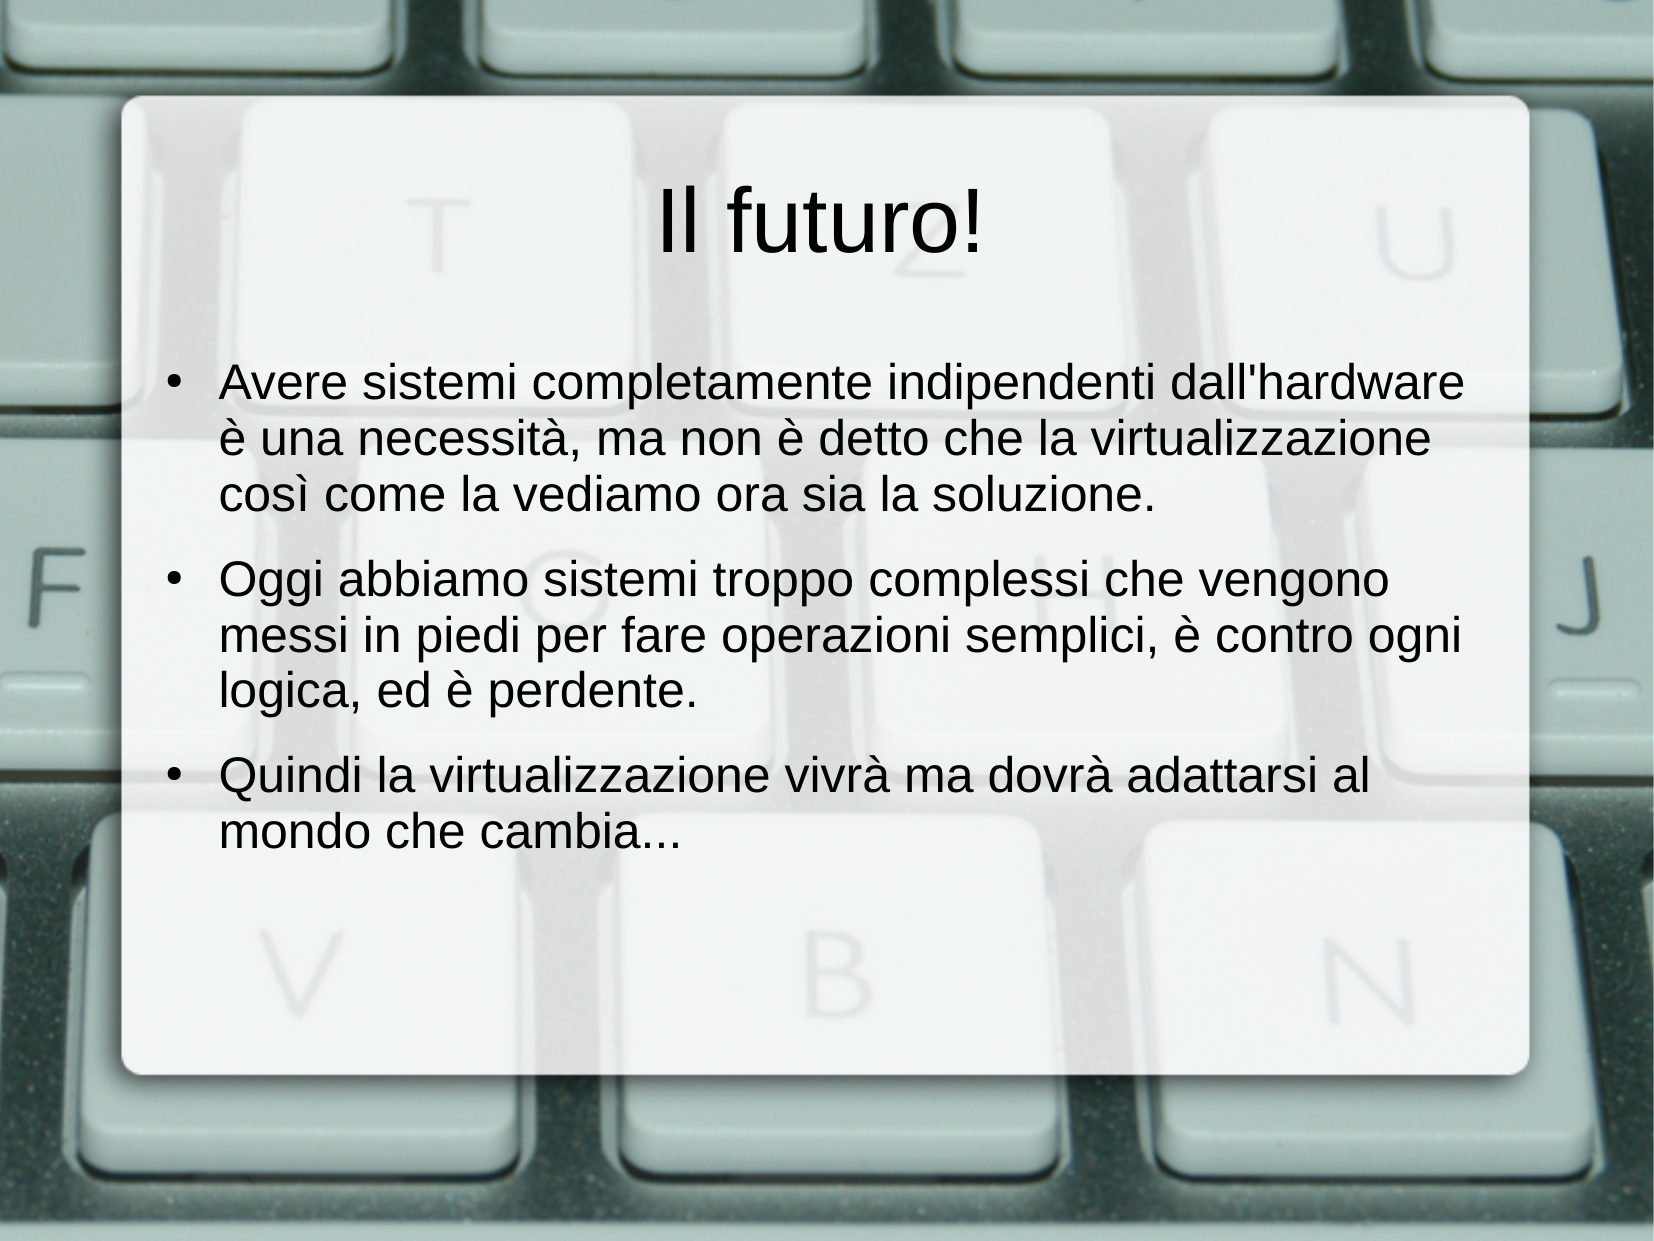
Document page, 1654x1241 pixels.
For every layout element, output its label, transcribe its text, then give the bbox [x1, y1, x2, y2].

picture [0, 0, 1654, 1241]
title Il futuro! [135, 117, 1506, 325]
list Avere sistemi completamente indipendenti dall'hardware è una necessità, ma non è detto che la virtualizzazione così come la vediamo ora sia la soluzione. Oggi abbiamo sistemi troppo complessi che vengono messi in piedi per fare operazioni semplici, è contro ogni logica, ed è perdente. Quindi la virtualizzazione vivrà ma dovrà adattarsi al mondo che cambia... [147, 354, 1506, 1074]
